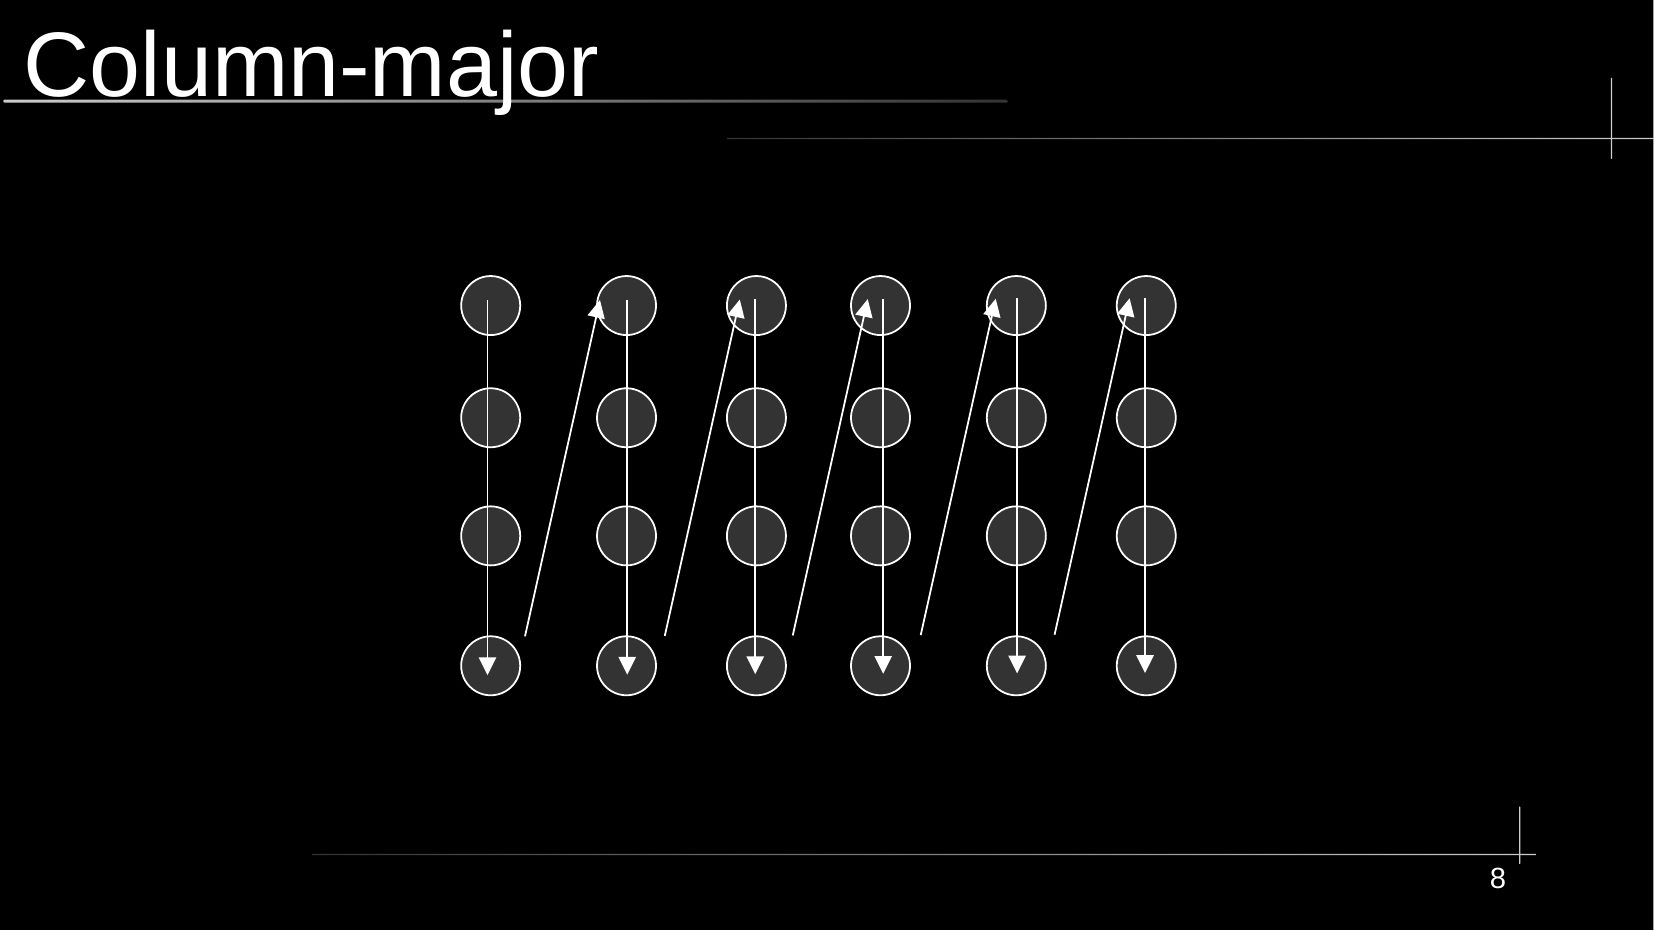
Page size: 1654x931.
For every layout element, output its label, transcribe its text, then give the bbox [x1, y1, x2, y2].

text_box [461, 388, 487, 448]
text_box [488, 388, 521, 448]
text_box [461, 276, 521, 336]
text_box [850, 388, 882, 448]
text_box [461, 506, 487, 566]
text_box [728, 316, 734, 324]
text_box [986, 388, 1016, 448]
text_box [461, 636, 521, 696]
text_box [596, 636, 657, 696]
text_box [850, 636, 911, 696]
text_box [1146, 388, 1176, 448]
text_box [1116, 388, 1144, 448]
text_box [488, 506, 521, 566]
text_box [726, 276, 786, 336]
text_box [1018, 506, 1046, 566]
text_box [986, 506, 1016, 566]
text_box [597, 276, 657, 336]
text_box [850, 506, 882, 566]
text_box [726, 506, 754, 566]
text_box [1118, 315, 1124, 323]
text_box [850, 276, 911, 336]
text_box [756, 388, 786, 448]
text_box [756, 506, 786, 566]
text_box [628, 506, 657, 566]
text_box [1116, 506, 1144, 566]
text_box [1116, 276, 1176, 336]
text_box [884, 388, 911, 448]
text_box [884, 506, 911, 566]
text_box [1146, 506, 1176, 566]
text_box [986, 636, 1046, 696]
text_box [726, 636, 786, 696]
text_box [596, 506, 626, 566]
text_box [726, 388, 754, 448]
text_box [628, 388, 657, 448]
text_box [1116, 636, 1176, 696]
text_box [986, 276, 1046, 336]
title Column-major [23, 11, 1589, 119]
text_box [596, 388, 626, 448]
text_box [1018, 388, 1046, 448]
